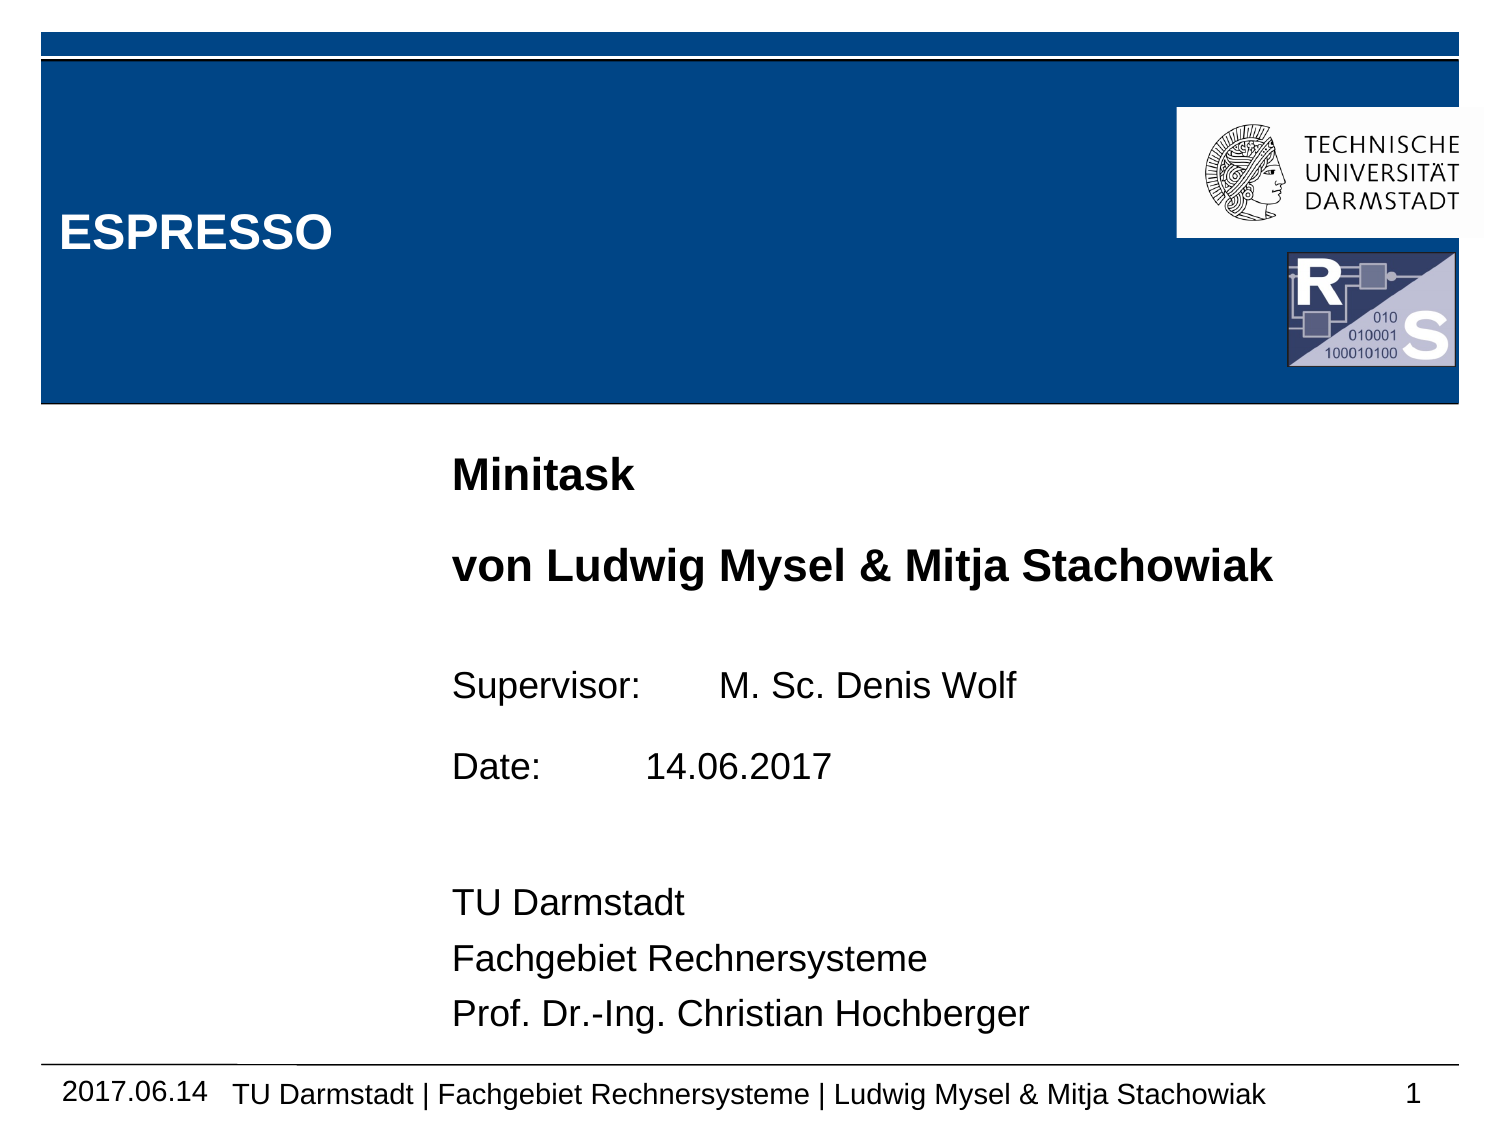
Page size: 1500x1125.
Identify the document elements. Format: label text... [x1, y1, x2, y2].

title ESPRESSO [58, 80, 1146, 379]
list Minitask von Ludwig Mysel & Mitja Stachowiak Supervisor: M. Sc. Denis Wolf Date: 14.06.2017 TU Darmstadt Fachgebiet Rechnersysteme Prof. Dr.-Ing. Christian Hochberger [436, 436, 1459, 1047]
picture [1287, 252, 1456, 367]
picture [1176, 107, 1484, 238]
